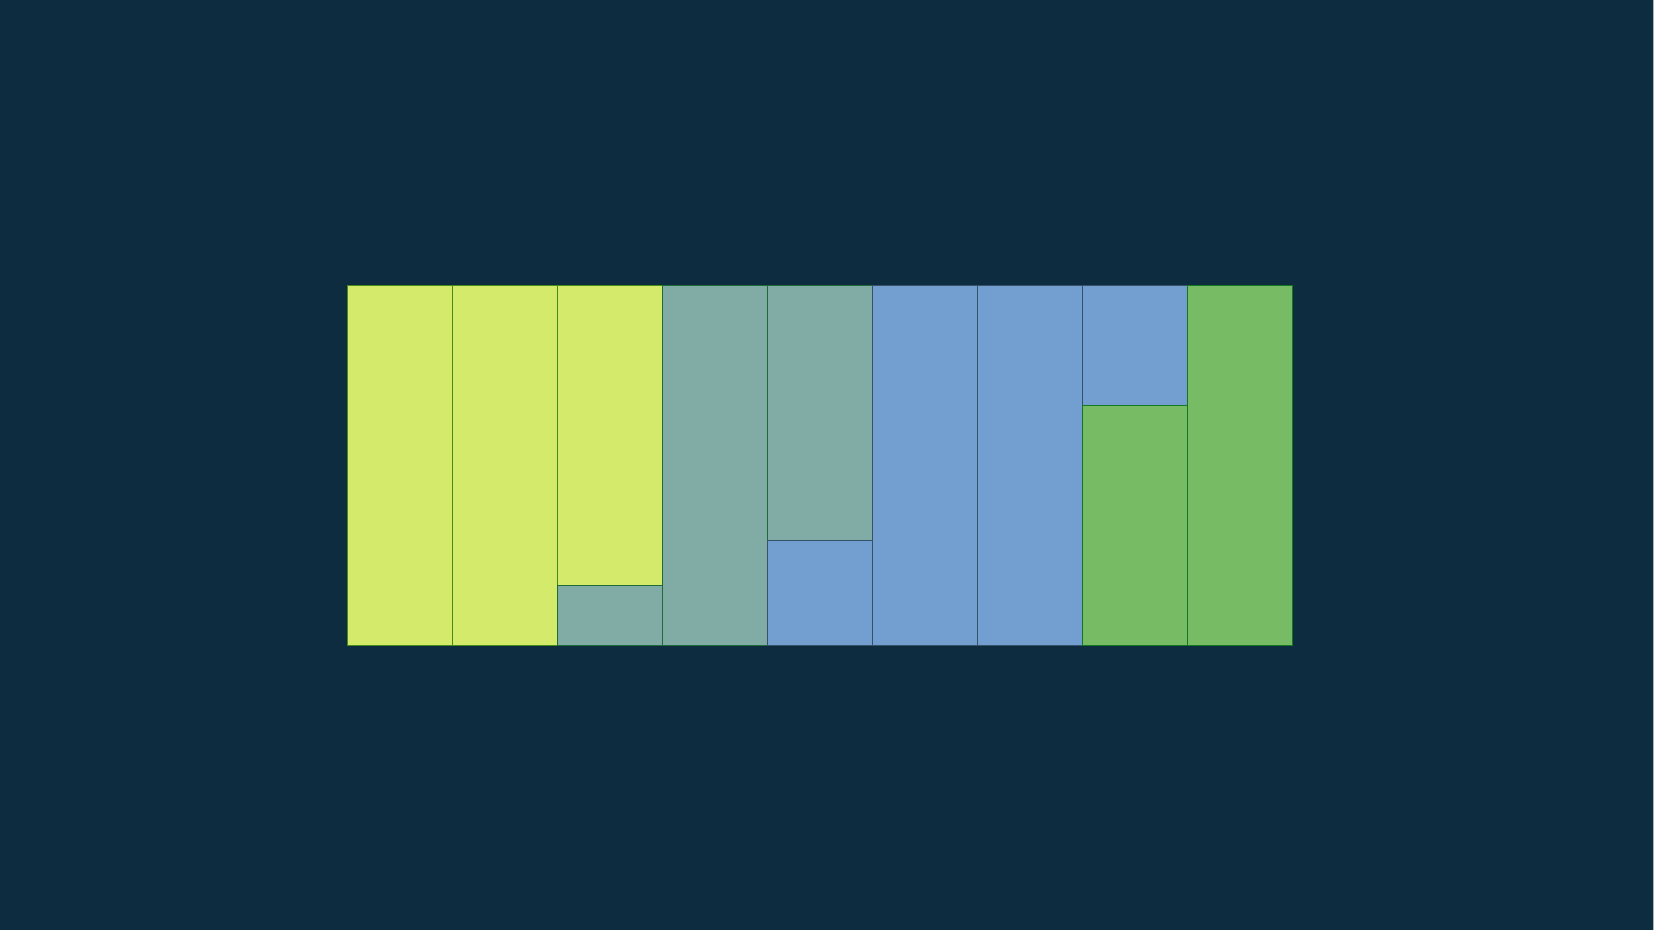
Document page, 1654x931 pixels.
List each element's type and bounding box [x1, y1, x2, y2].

text_box [347, 285, 1293, 646]
